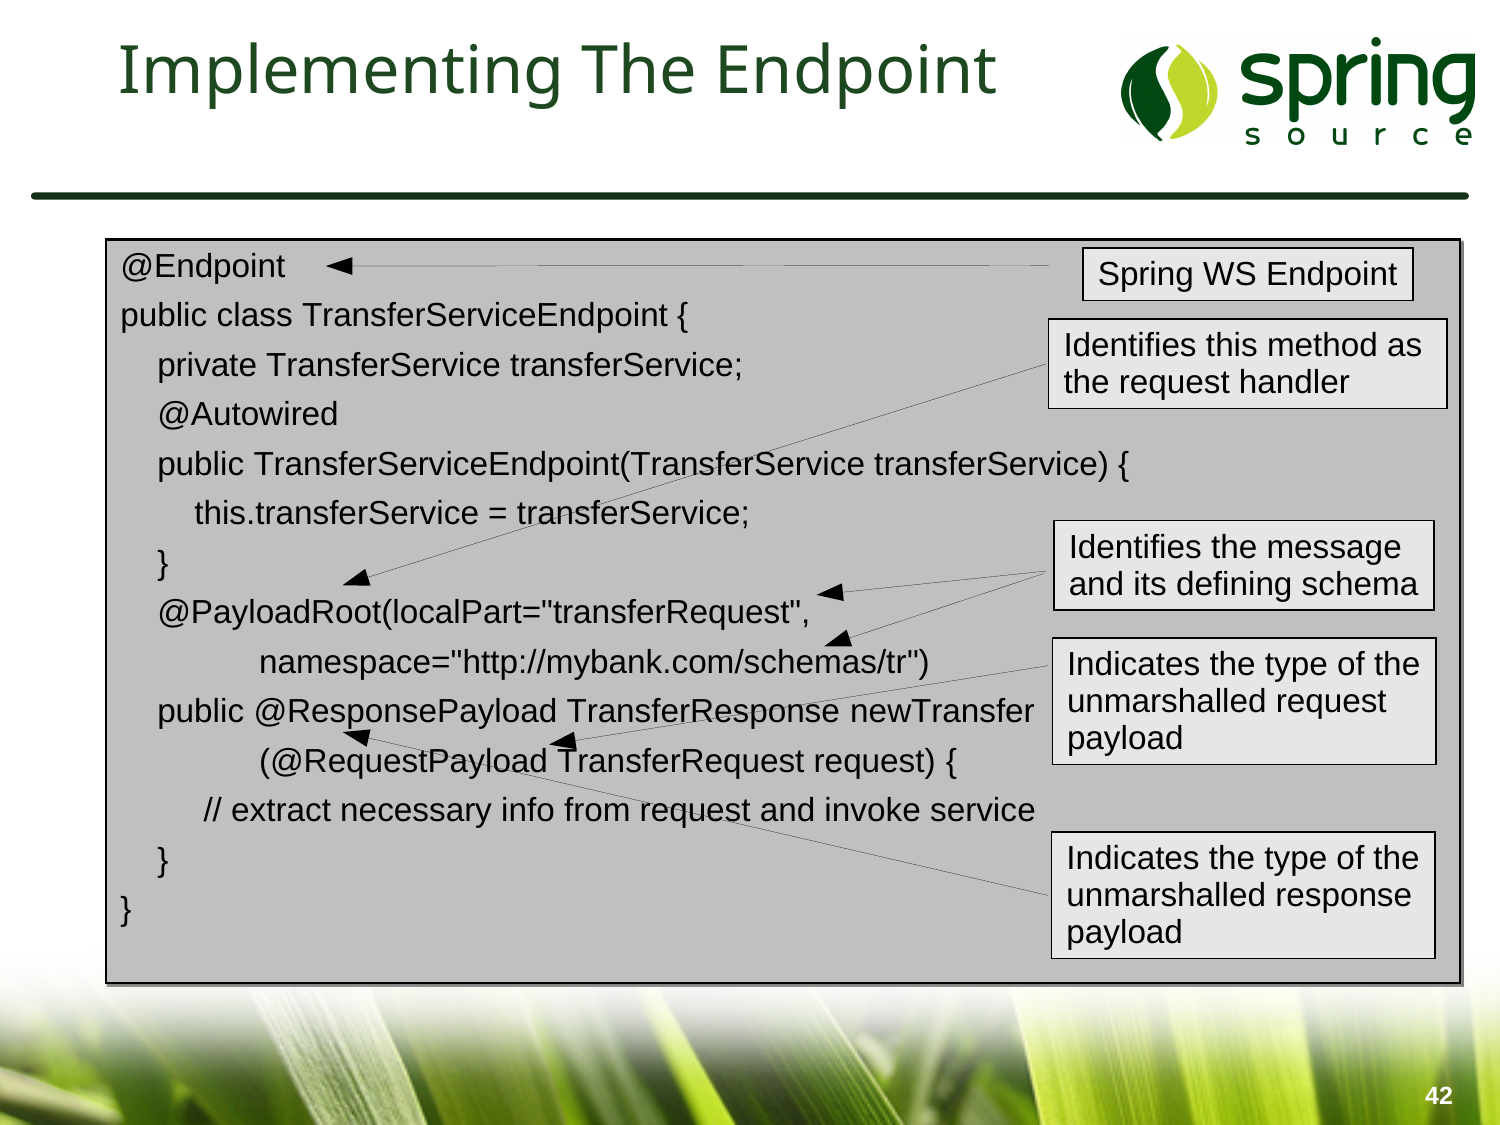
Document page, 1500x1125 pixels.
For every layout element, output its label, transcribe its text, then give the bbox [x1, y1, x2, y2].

picture [0, 944, 1500, 1125]
picture [1136, 37, 1475, 145]
text_box Indicates the type of the unmarshalled response payload [1051, 831, 1436, 959]
list @Endpoint public class TransferServiceEndpoint { private TransferService transferService; @Autowired public TransferServiceEndpoint(TransferService transferService) { this.transferService = transferService; } @PayloadRoot(localPart="transferRequest", namespace="http://mybank.com/schemas/tr") public @ResponsePayload TransferResponse newTransfer (@RequestPayload TransferRequest request) { // extract necessary info from request and invoke service } } [105, 239, 1461, 983]
text_box Identifies the message and its defining schema [1054, 520, 1435, 611]
text_box Identifies this method as the request handler [1048, 318, 1448, 409]
text_box Indicates the type of the unmarshalled request payload [1052, 637, 1436, 765]
title Implementing The Endpoint [103, 14, 1136, 177]
text_box Spring WS Endpoint [1083, 248, 1413, 301]
